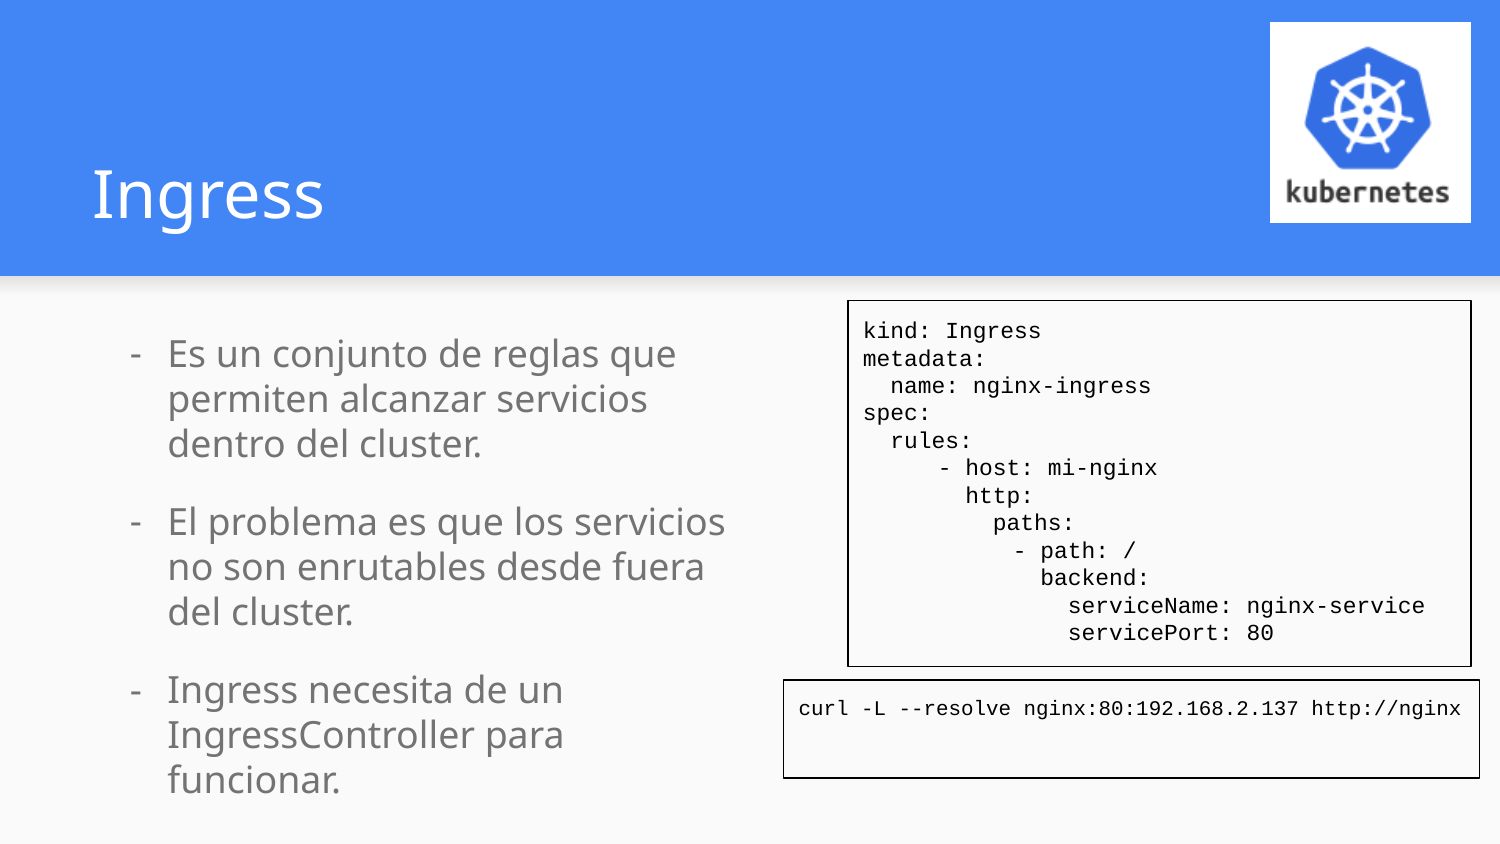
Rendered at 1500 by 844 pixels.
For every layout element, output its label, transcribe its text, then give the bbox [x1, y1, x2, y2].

text_box kind: Ingress metadata: name: nginx-ingress spec: rules: - host: mi-nginx http: paths: - path: / backend: serviceName: nginx-service servicePort: 80 [847, 300, 1472, 667]
picture [1270, 22, 1471, 223]
text_box curl -L --resolve nginx:80:192.168.2.137 http://nginx [783, 679, 1480, 778]
list Es un conjunto de reglas que permiten alcanzar servicios dentro del cluster. El problema es que los servicios no son enrutables desde fuera del cluster. Ingress necesita de un IngressController para funcionar. [77, 314, 750, 760]
title Ingress [77, 121, 1427, 248]
